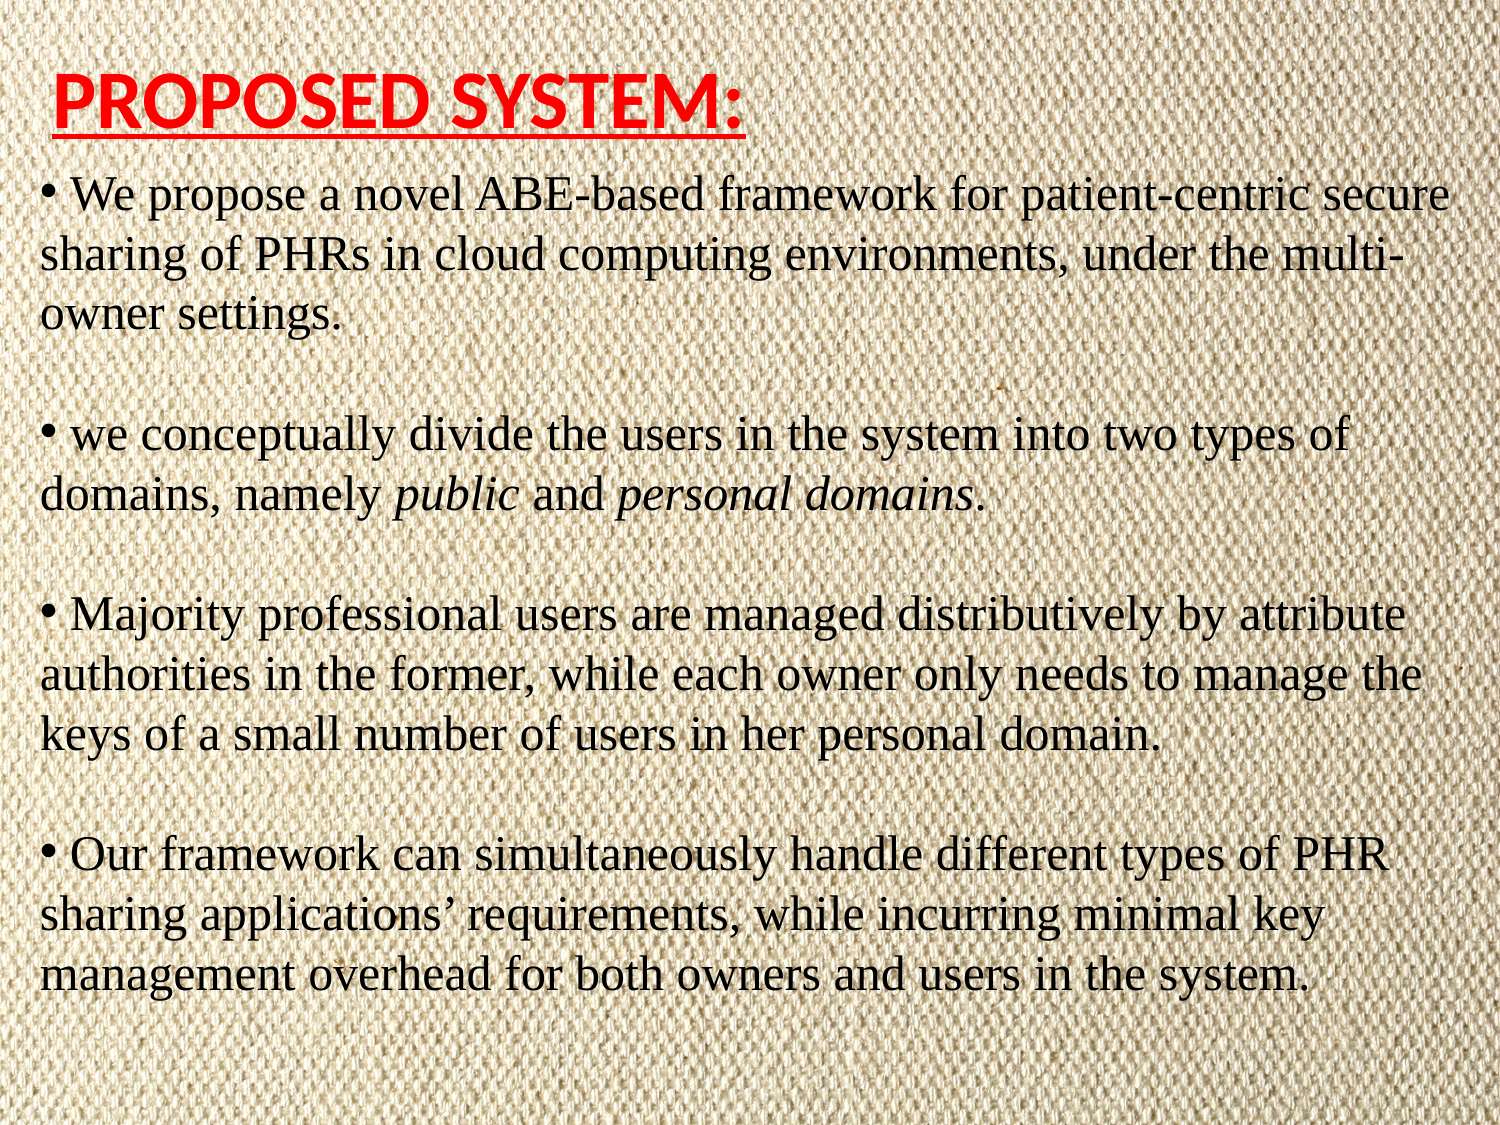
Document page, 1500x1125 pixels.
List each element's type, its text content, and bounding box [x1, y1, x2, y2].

picture [0, 0, 1500, 1125]
text_box We propose a novel ABE-based framework for patient-centric secure sharing of PHRs in cloud computing environments, under the multi-owner settings. we conceptually divide the users in the system into two types of domains, namely public and personal domains. Majority professional users are managed distributively by attribute authorities in the former, while each owner only needs to manage the keys of a small number of users in her personal domain. Our framework can simultaneously handle different types of PHR sharing applications’ requirements, while incurring minimal key management overhead for both owners and users in the system. [24, 152, 1500, 1068]
text_box PROPOSED SYSTEM: [37, 37, 1102, 152]
